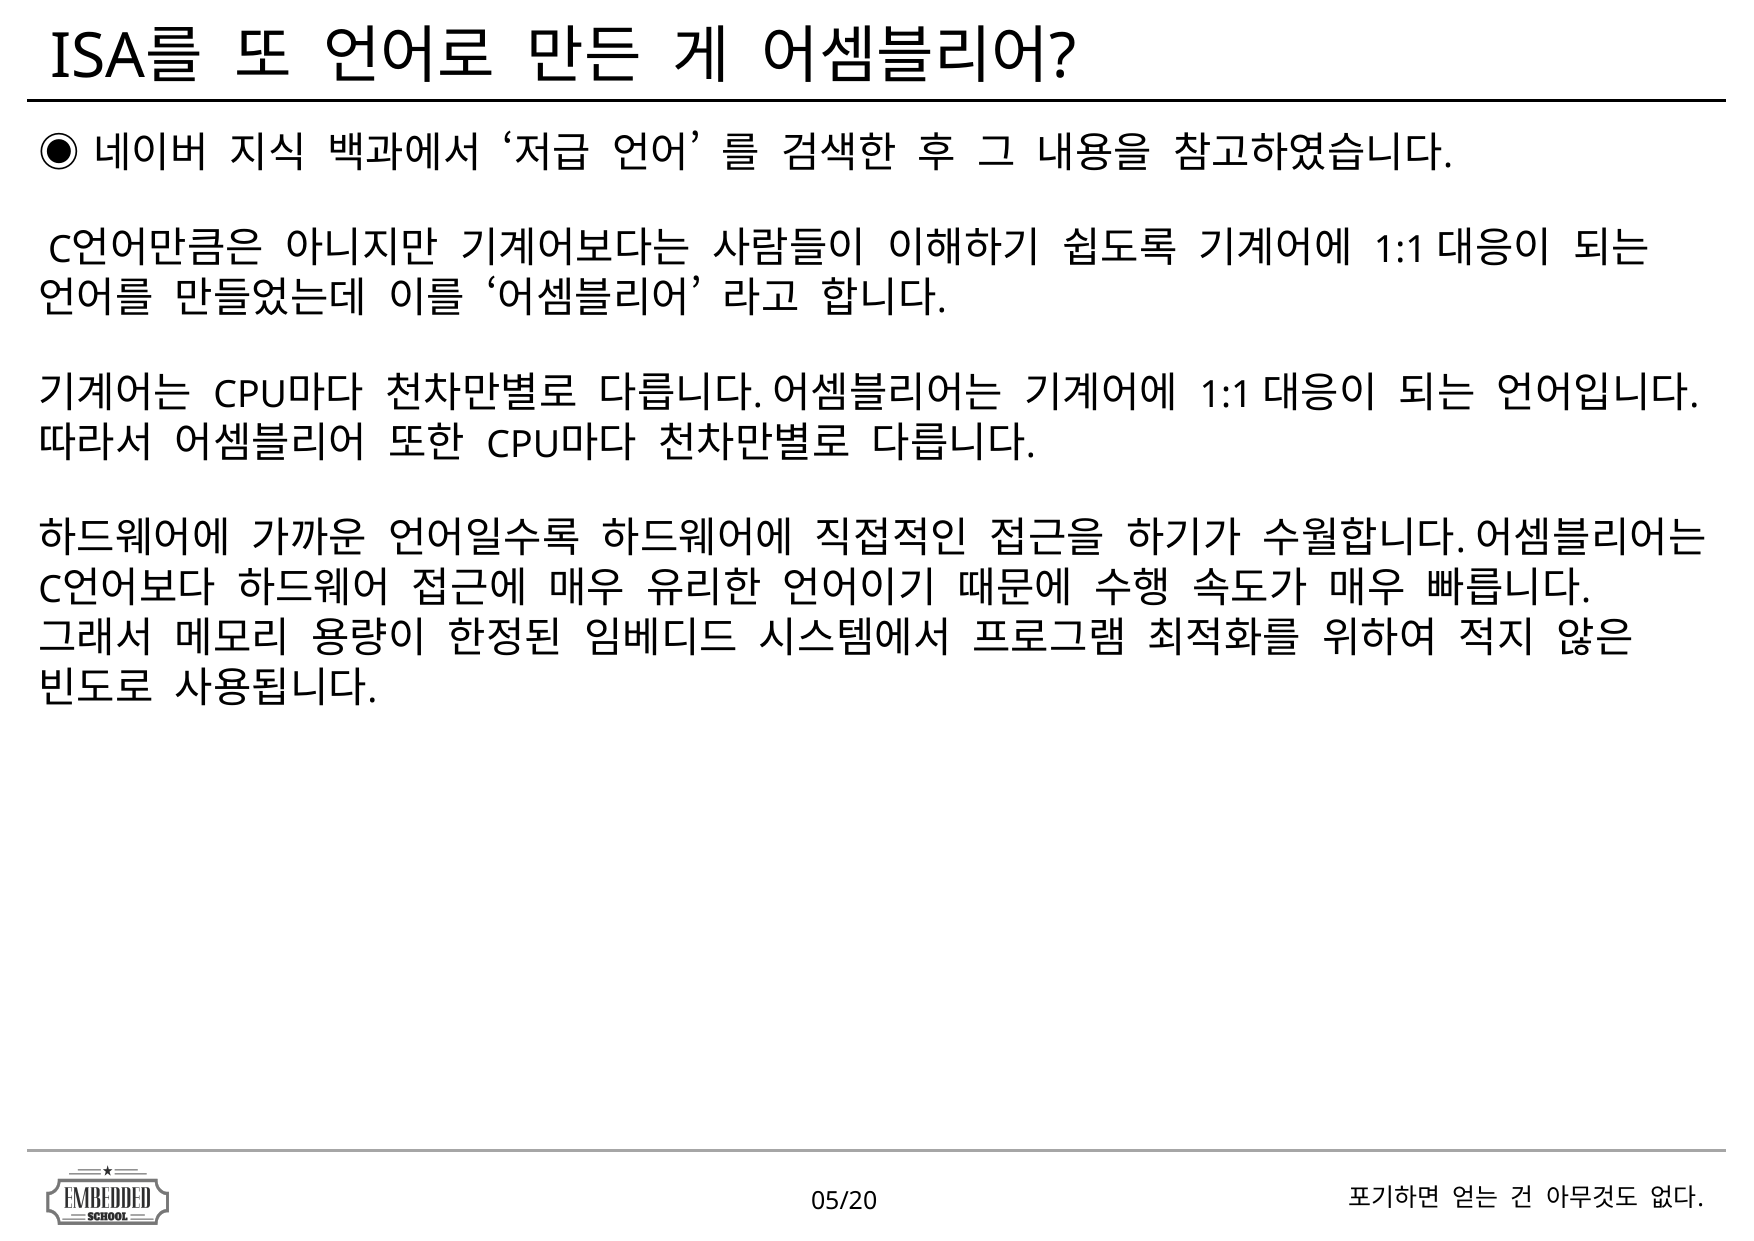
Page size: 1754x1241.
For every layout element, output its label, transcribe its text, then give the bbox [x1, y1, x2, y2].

picture [27, 1164, 188, 1231]
text_box ISA를 또 언어로 만든 게 어셈블리어? [35, 7, 1725, 98]
text_box ◉ 네이버 지식 백과에서 ‘저급 언어’ 를 검색한 후 그 내용을 참고하였습니다. C언어만큼은 아니지만 기계어보다는 사람들이 이해하기 쉽도록 기계어에 1:1 대응이 되는 언어를 만들었는데 이를 ‘어셈블리어’ 라고 합니다. 기계어는 CPU마다 천차만별로 다릅니다. 어셈블리어는 기계어에 1:1 대응이 되는 언어입니다. 따라서 어셈블리어 또한 CPU마다 천차만별로 다릅니다. 하드웨어에 가까운 언어일수록 하드웨어에 직접적인 접근을 하기가 수월합니다. 어셈블리어는 C언어보다 하드웨어 접근에 매우 유리한 언어이기 때문에 수행 속도가 매우 빠릅니다. 그래서 메모리 용량이 한정된 임베디드 시스템에서 프로그램 최적화를 위하여 적지 않은 빈도로 사용됩니다. [23, 118, 1725, 719]
text_box 05/20 [765, 1177, 923, 1223]
